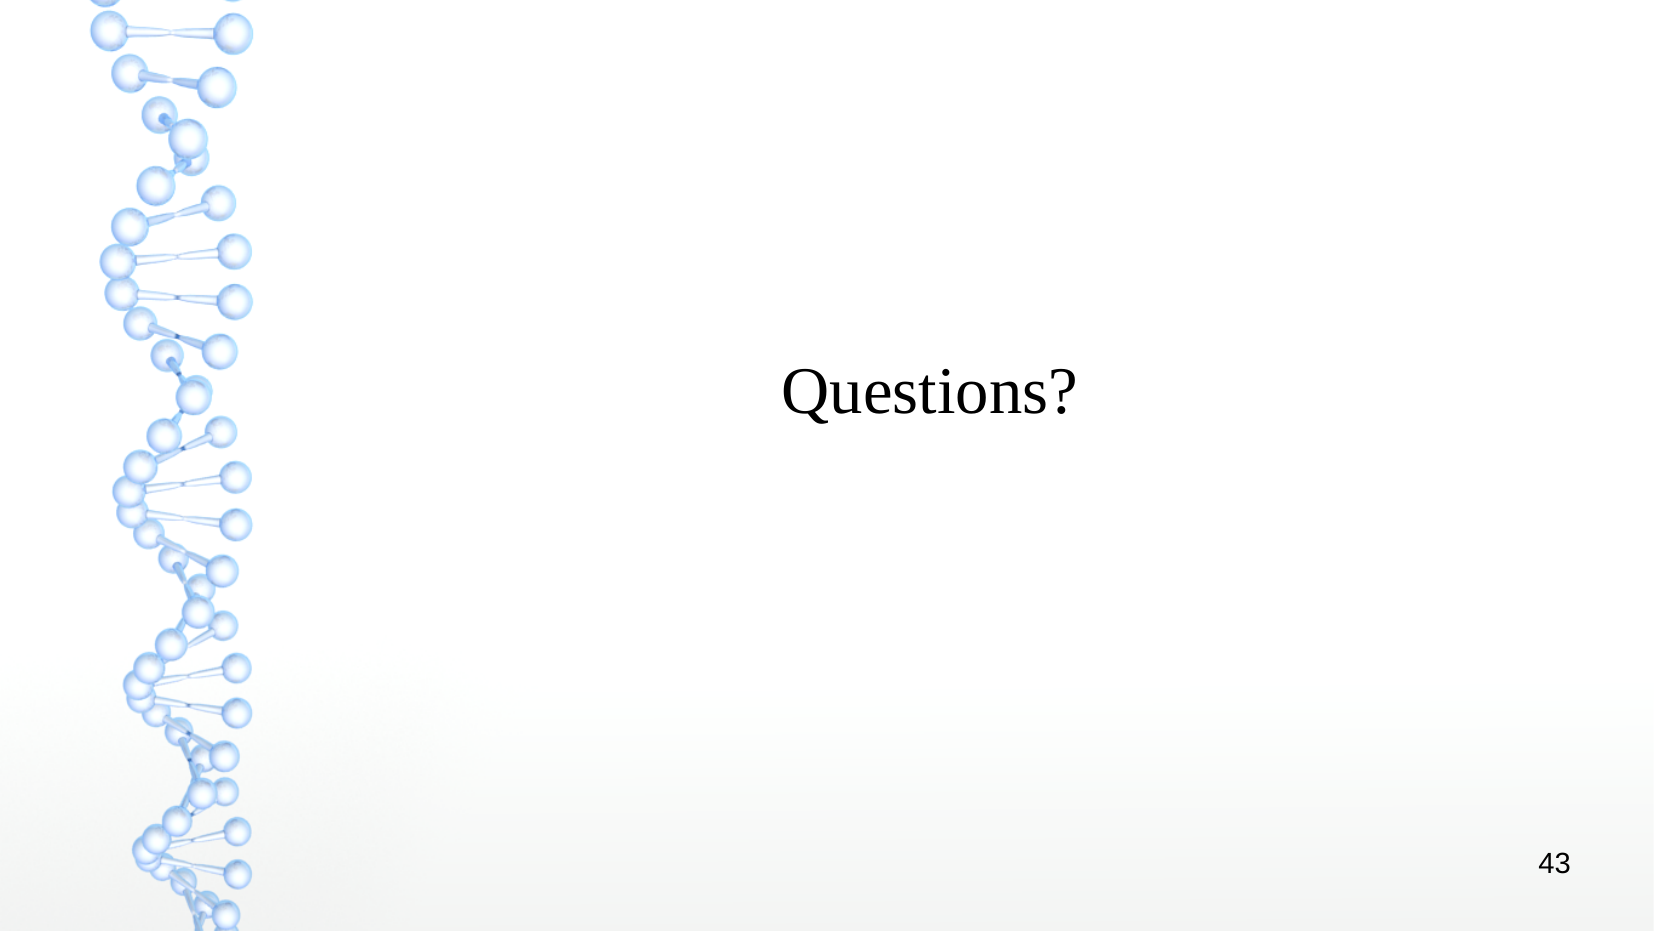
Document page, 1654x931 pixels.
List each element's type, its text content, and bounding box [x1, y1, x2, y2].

picture [0, 0, 1654, 931]
text_box Questions? [265, 35, 1595, 748]
